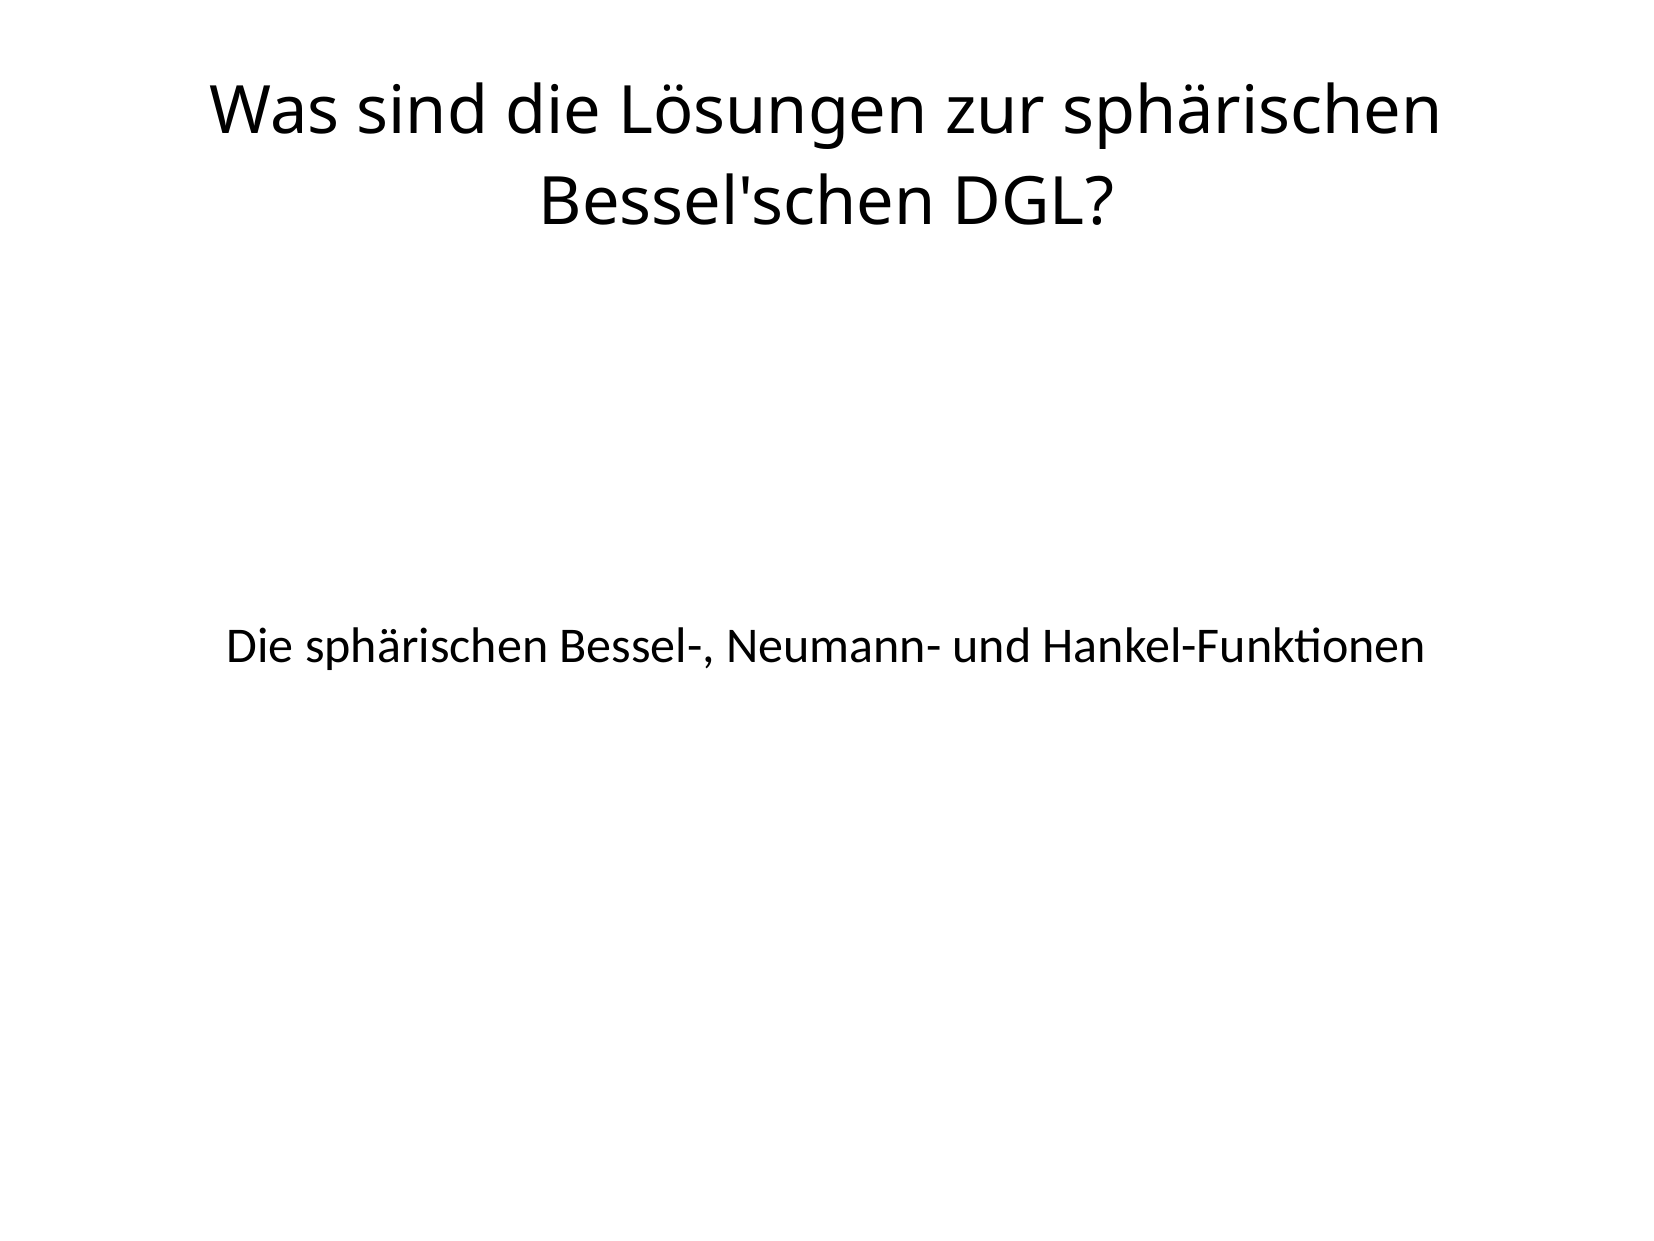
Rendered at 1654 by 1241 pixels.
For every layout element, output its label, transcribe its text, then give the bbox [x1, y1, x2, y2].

subtitle Die sphärischen Bessel-, Neumann- und Hankel-Funktionen [82, 290, 1571, 1010]
title Was sind die Lösungen zur sphärischen Bessel'schen DGL? [82, 49, 1571, 257]
